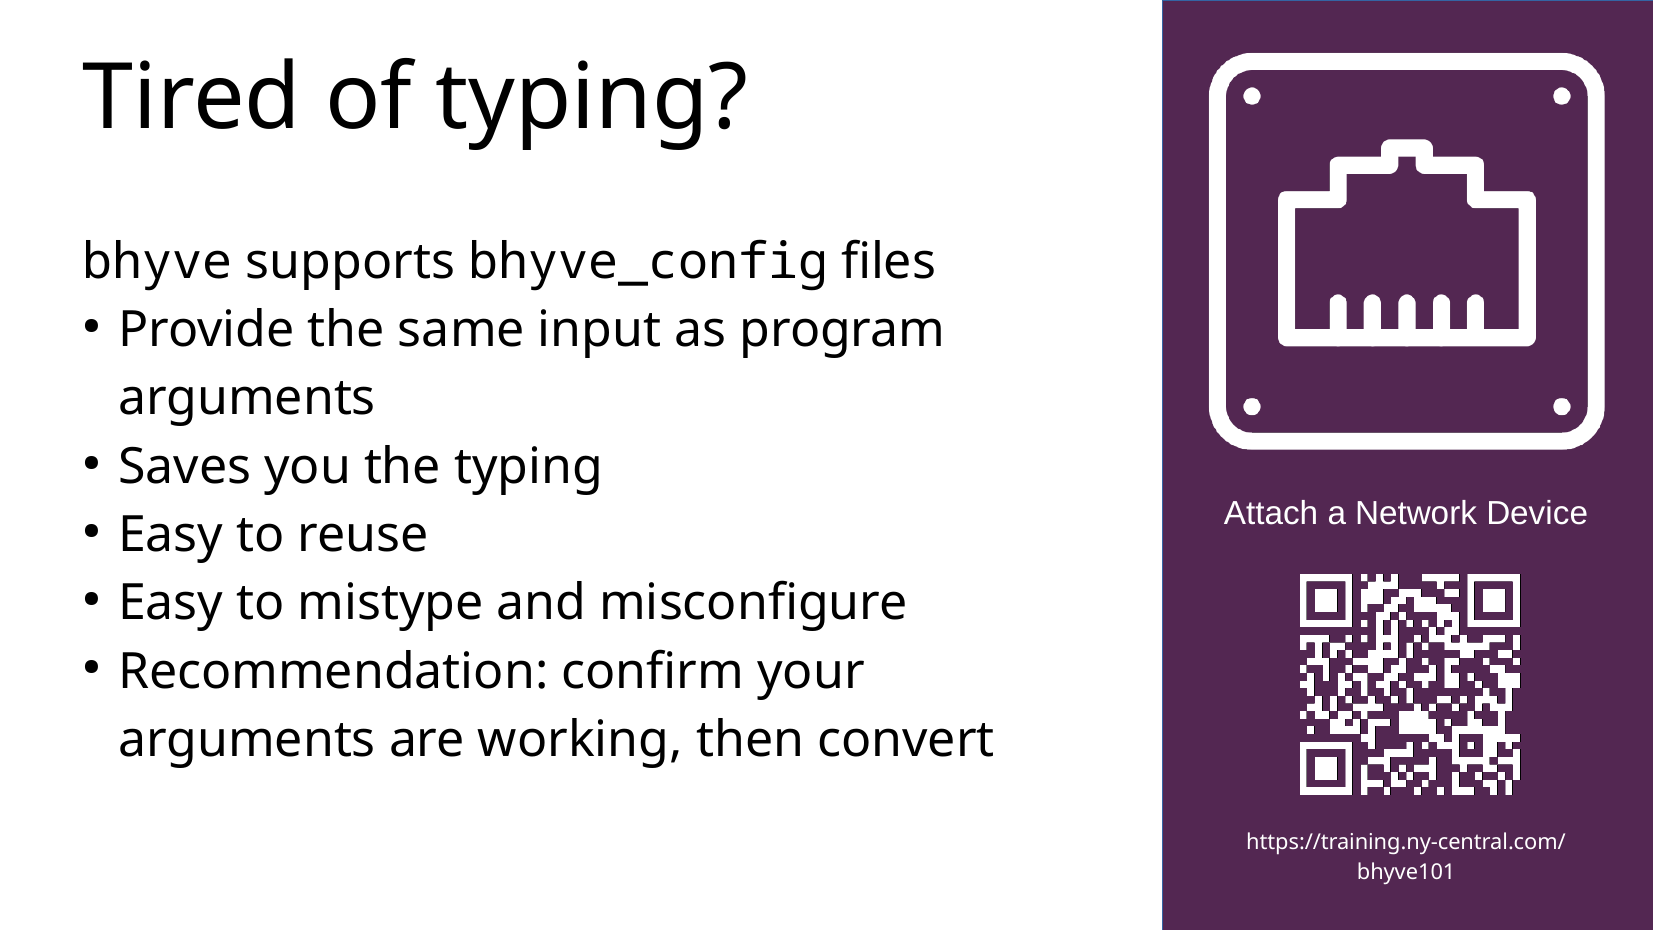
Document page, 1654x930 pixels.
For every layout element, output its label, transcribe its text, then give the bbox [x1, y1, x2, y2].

text_box Attach a Network Device [1200, 487, 1613, 638]
picture [1200, 44, 1613, 458]
title Tired of typing? [82, 37, 1571, 150]
text_box https://training.ny-central.com/bhyve101 [1200, 819, 1613, 930]
text_box [1162, 0, 1653, 930]
picture [1268, 638, 1550, 826]
subtitle bhyve supports bhyve_config files Provide the same input as program arguments Saves you the typing Easy to reuse Easy to mistype and misconfigure Recommendation: confirm your arguments are working, then convert [82, 224, 1126, 825]
